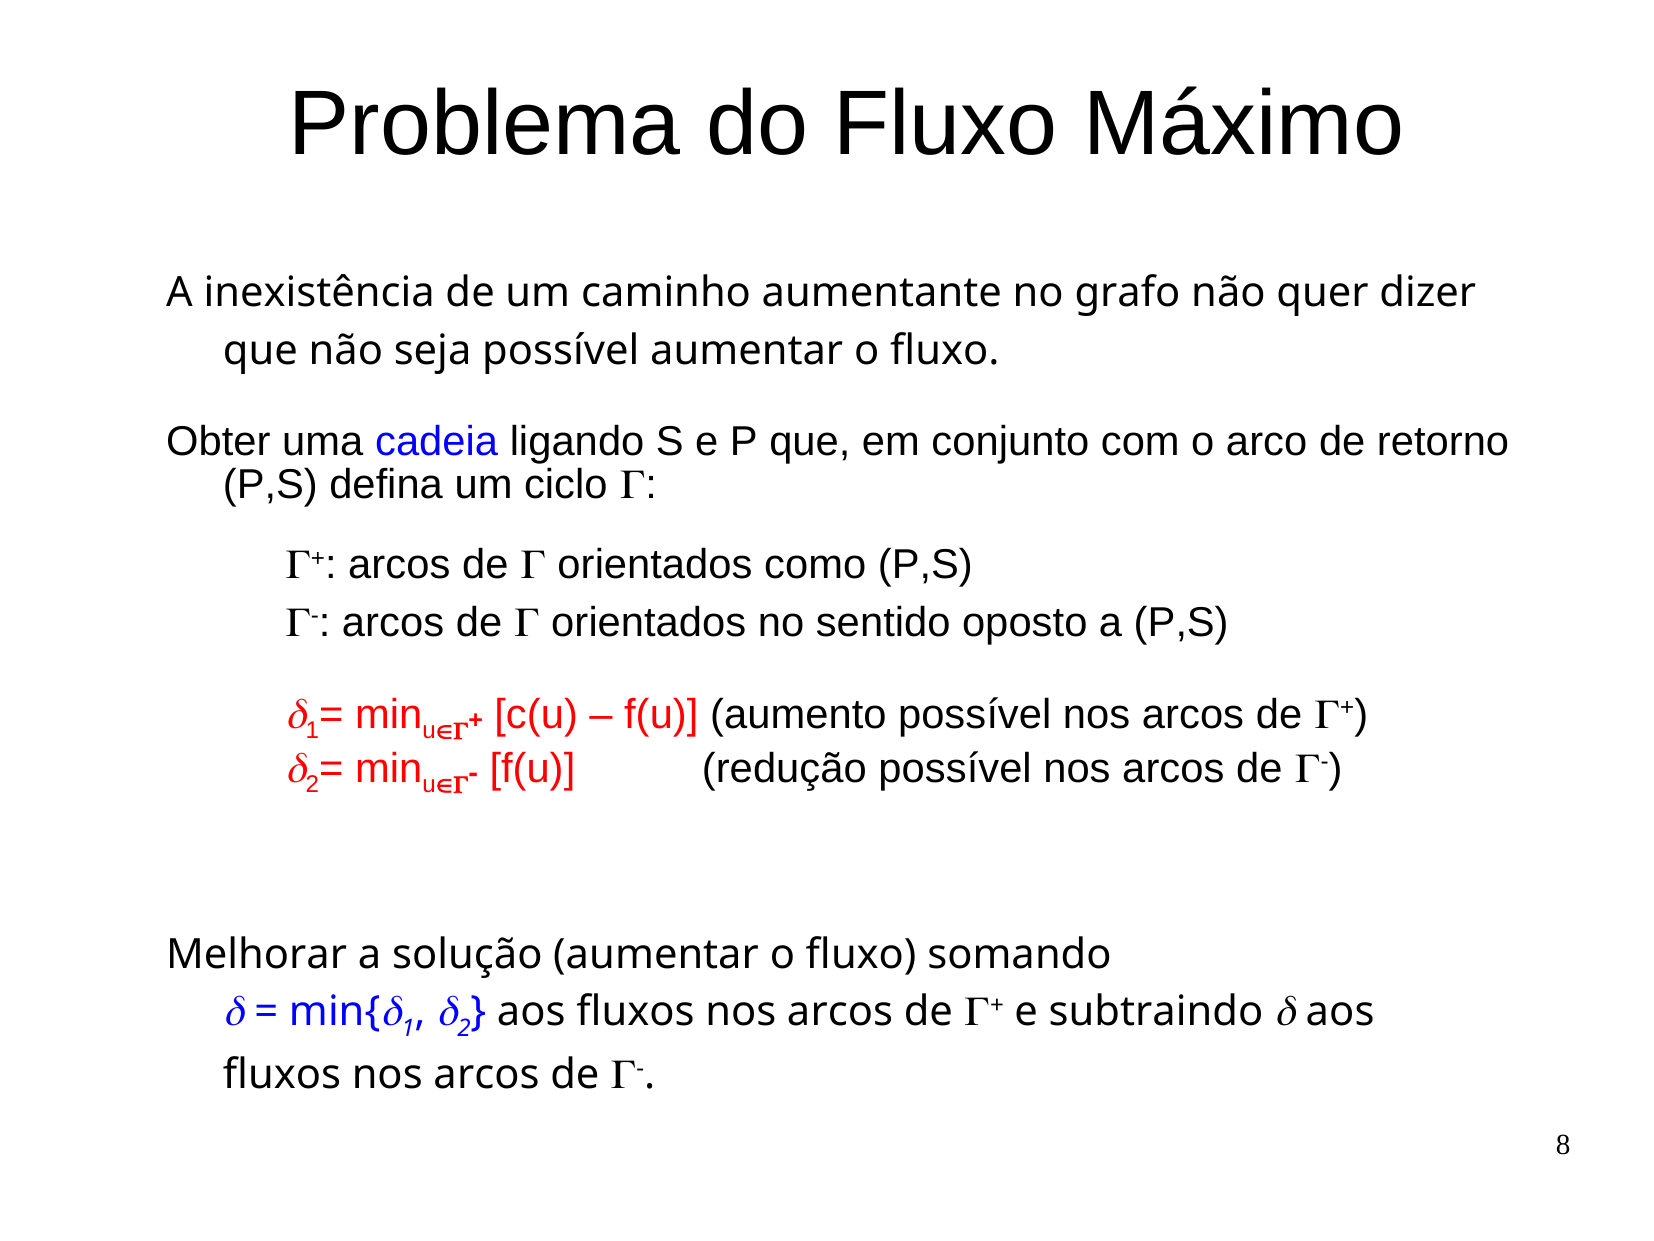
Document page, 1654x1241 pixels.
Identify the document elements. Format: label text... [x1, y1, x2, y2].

list Obter uma cadeia ligando S e P que, em conjunto com o arco de retorno (P,S) defina um ciclo : +: arcos de  orientados como (P,S)‏ -: arcos de  orientados no sentido oposto a (P,S)‏ 1= minu+ [c(u) – f(u)] (aumento possível nos arcos de +) 2= minu- [f(u)] (redução possível nos arcos de -) [151, 413, 1613, 951]
title Problema do Fluxo Máximo [261, 0, 1434, 247]
text_box A inexistência de um caminho aumentante no grafo não quer dizer que não seja possível aumentar o fluxo. [151, 247, 1503, 400]
text_box Melhorar a solução (aumentar o fluxo) somando  = min{1, 2} aos fluxos nos arcos de + e subtraindo  aos fluxos nos arcos de -. [151, 909, 1503, 1117]
